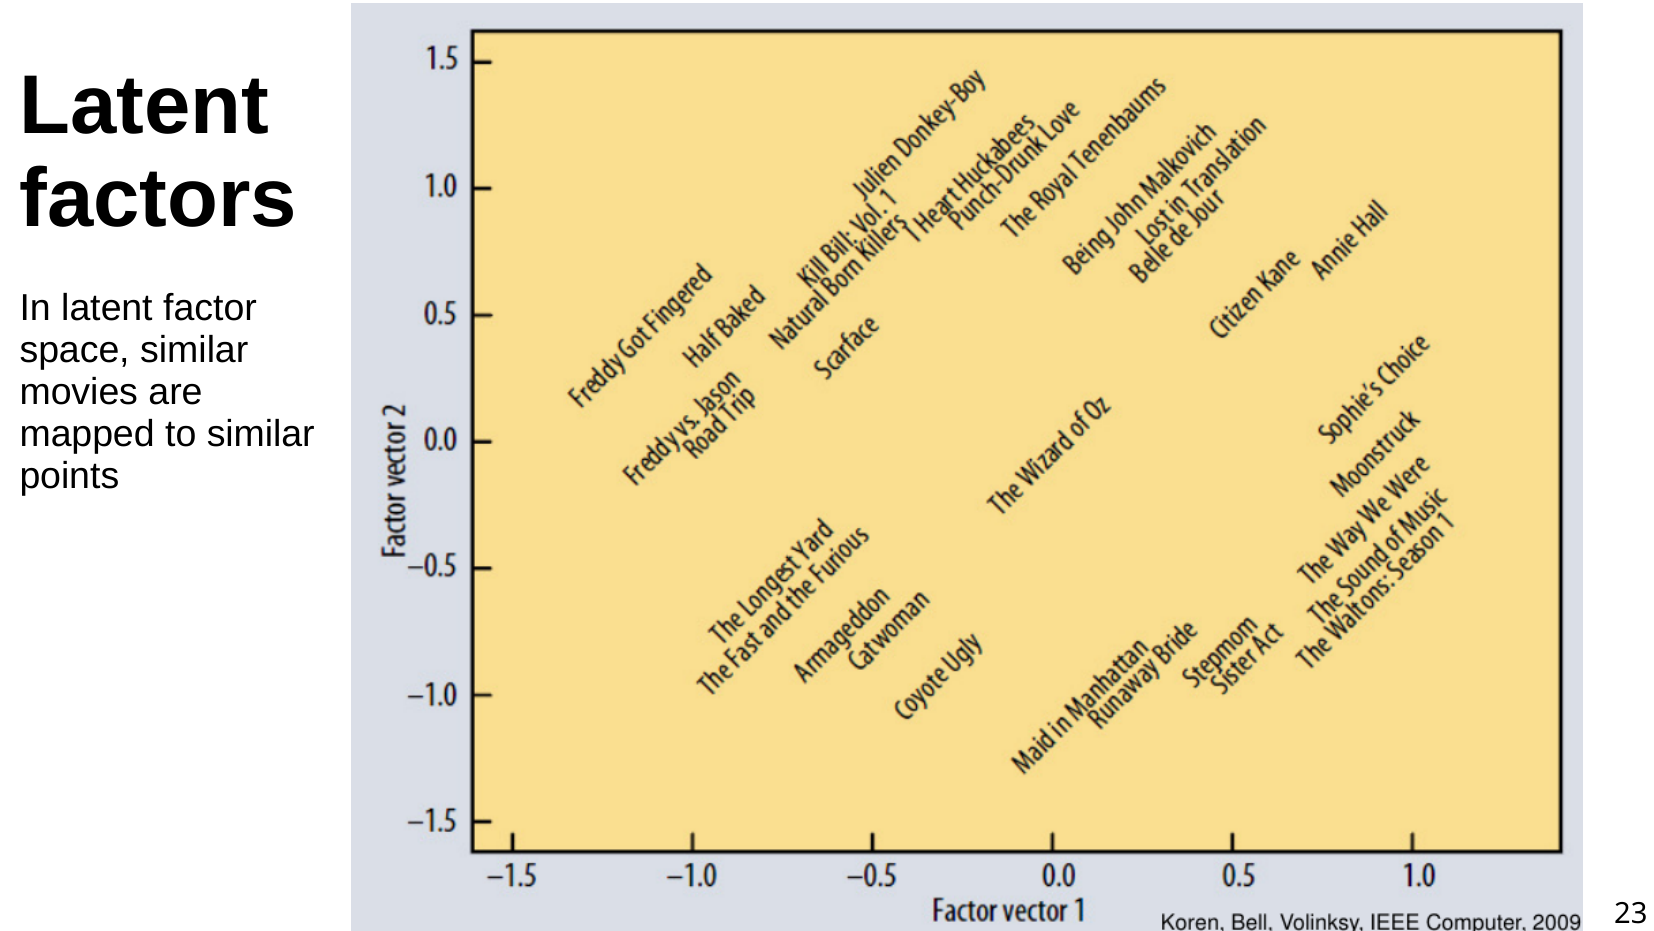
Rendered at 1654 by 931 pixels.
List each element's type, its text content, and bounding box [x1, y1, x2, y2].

picture [351, 3, 1583, 931]
text_box Latent factors In latent factor space, similar movies are mapped to similar points [4, 51, 336, 547]
